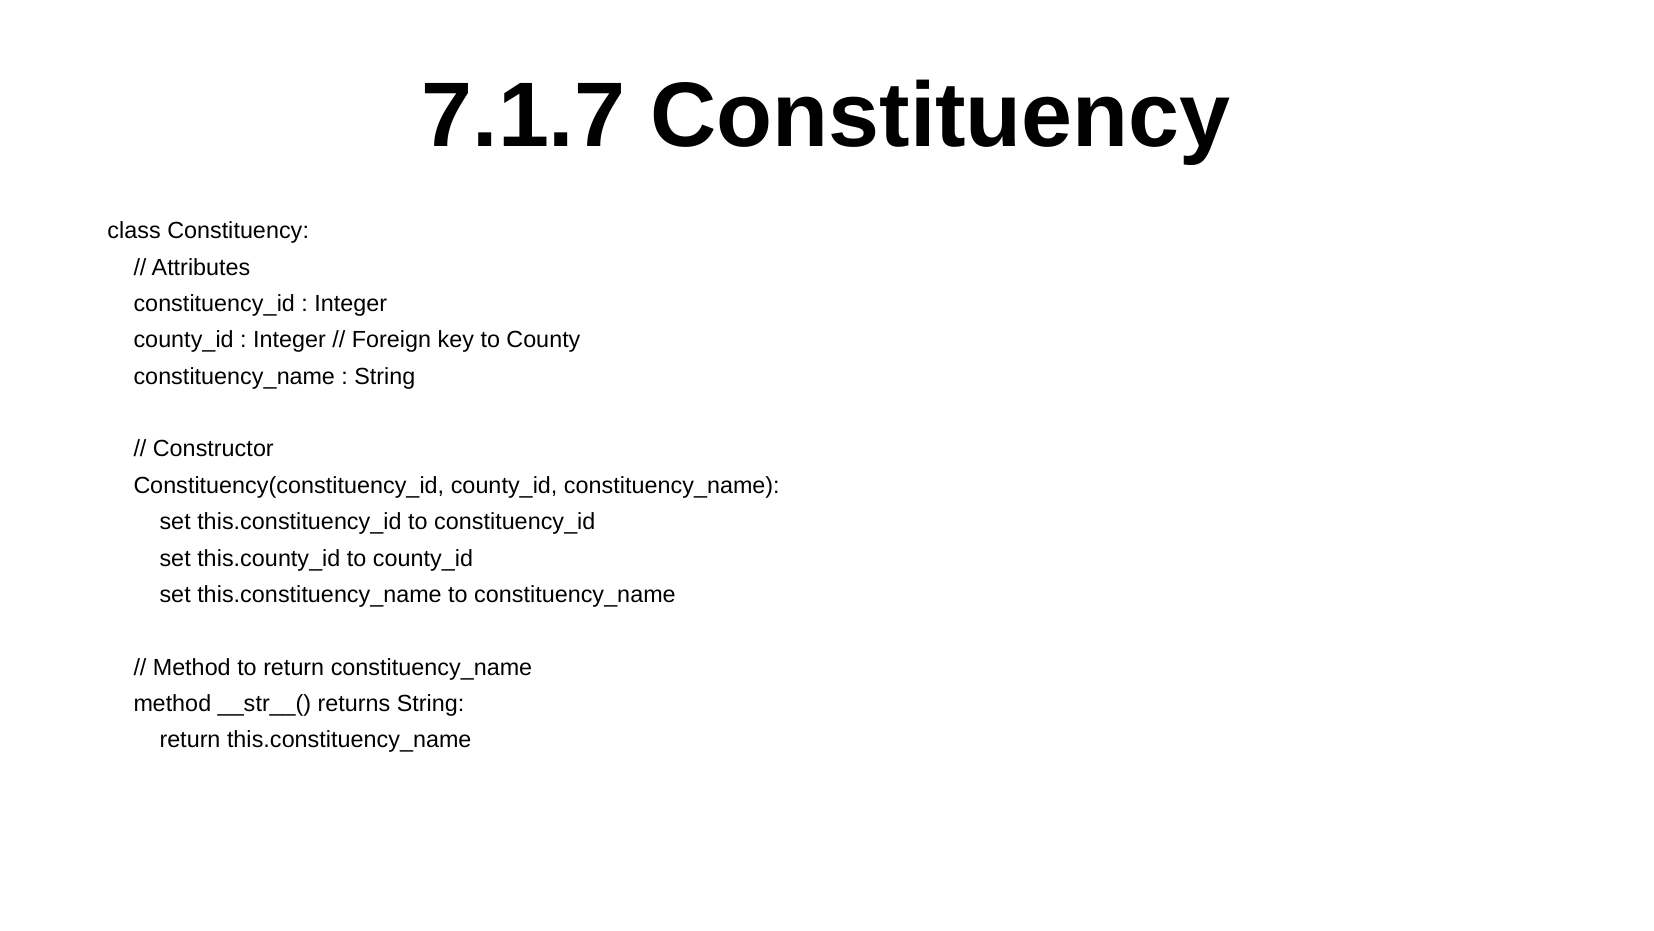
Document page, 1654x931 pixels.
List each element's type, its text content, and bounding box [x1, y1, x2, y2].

list class Constituency: // Attributes constituency_id : Integer county_id : Integer // Foreign key to County constituency_name : String // Constructor Constituency(constituency_id, county_id, constituency_name): set this.constituency_id to constituency_id set this.county_id to county_id set this.constituency_name to constituency_name // Method to return constituency_name method __str__() returns String: return this.constituency_name [82, 217, 1571, 758]
title 7.1.7 Constituency [82, 37, 1571, 193]
